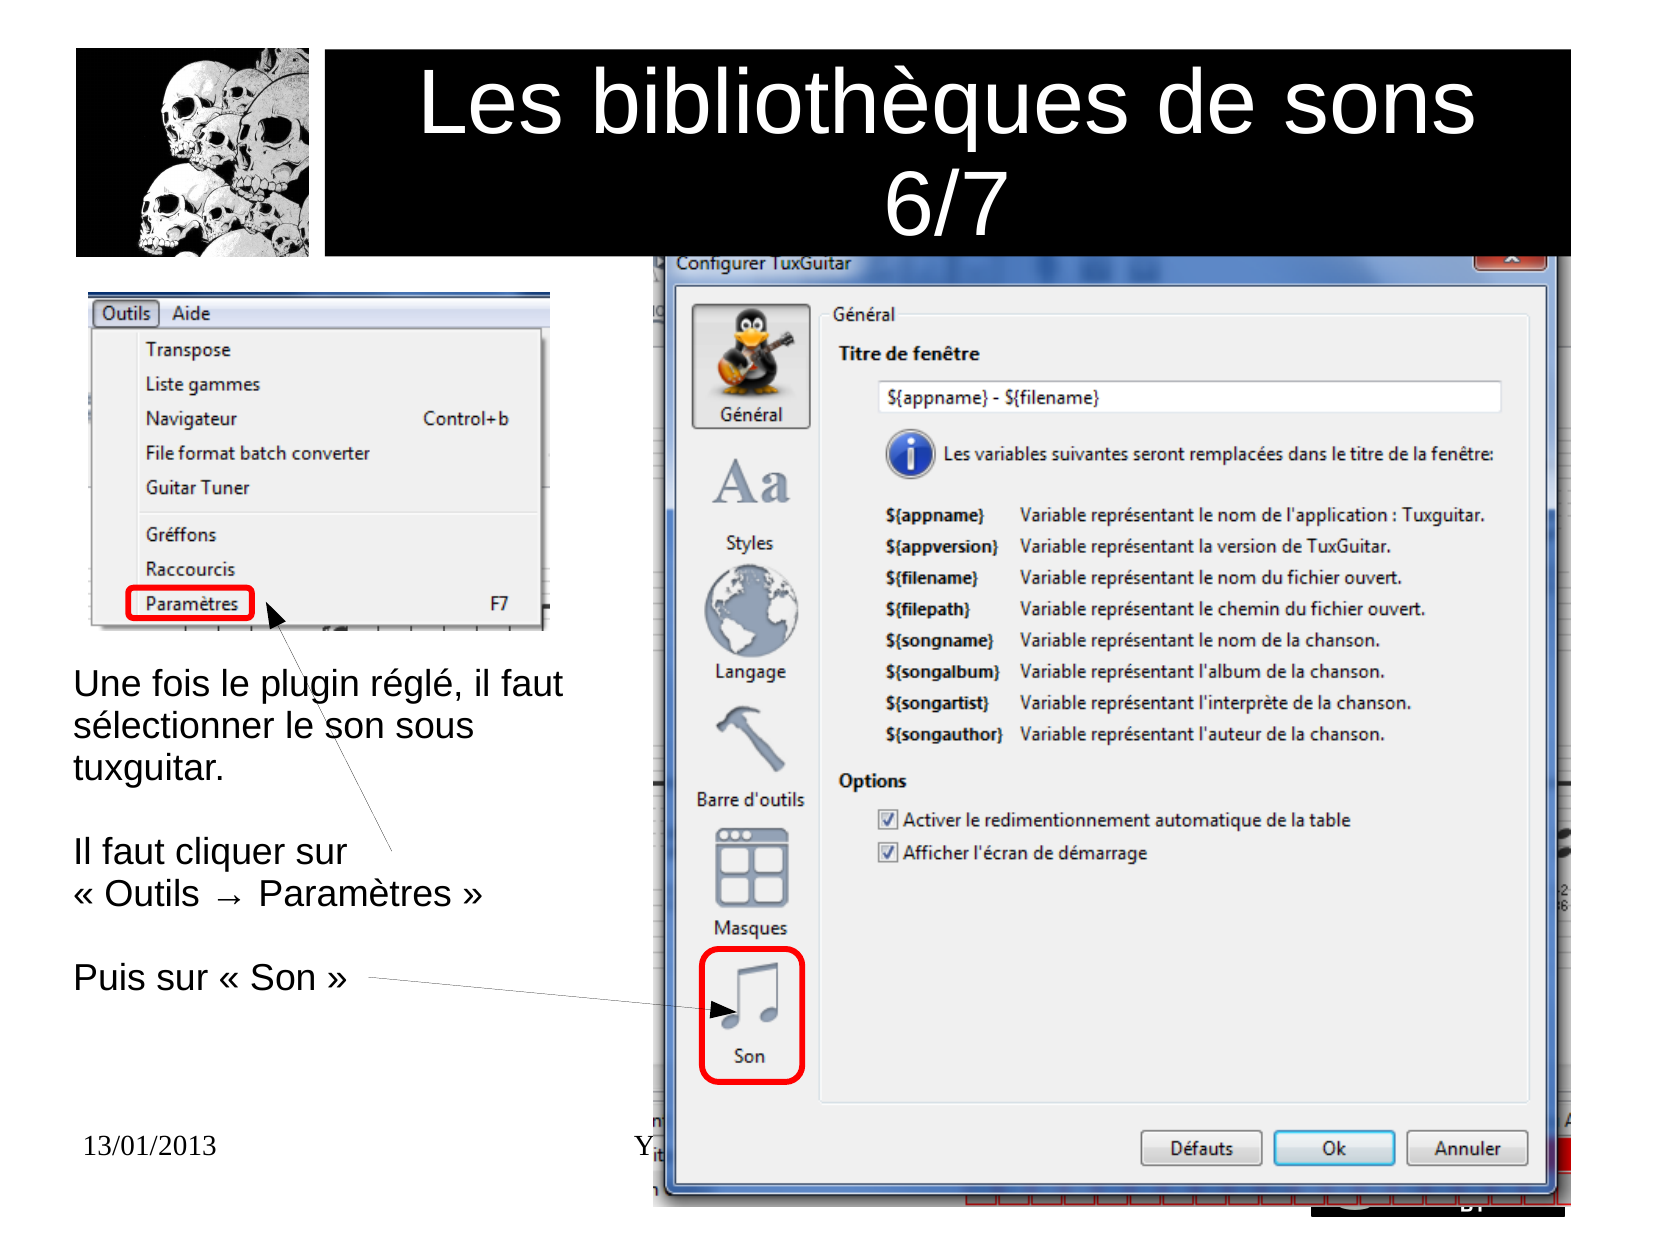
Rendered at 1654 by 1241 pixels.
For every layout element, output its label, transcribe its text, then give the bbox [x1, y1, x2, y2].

picture [76, 48, 309, 257]
picture [653, 257, 1571, 1217]
picture [88, 292, 550, 631]
picture [705, 952, 799, 1078]
text_box Une fois le plugin réglé, il faut sélectionner le son sous tuxguitar. Il faut cliquer sur « Outils → Paramètres » Puis sur « Son » [58, 655, 628, 1007]
title Les bibliothèques de sons 6/7 [324, 49, 1571, 257]
